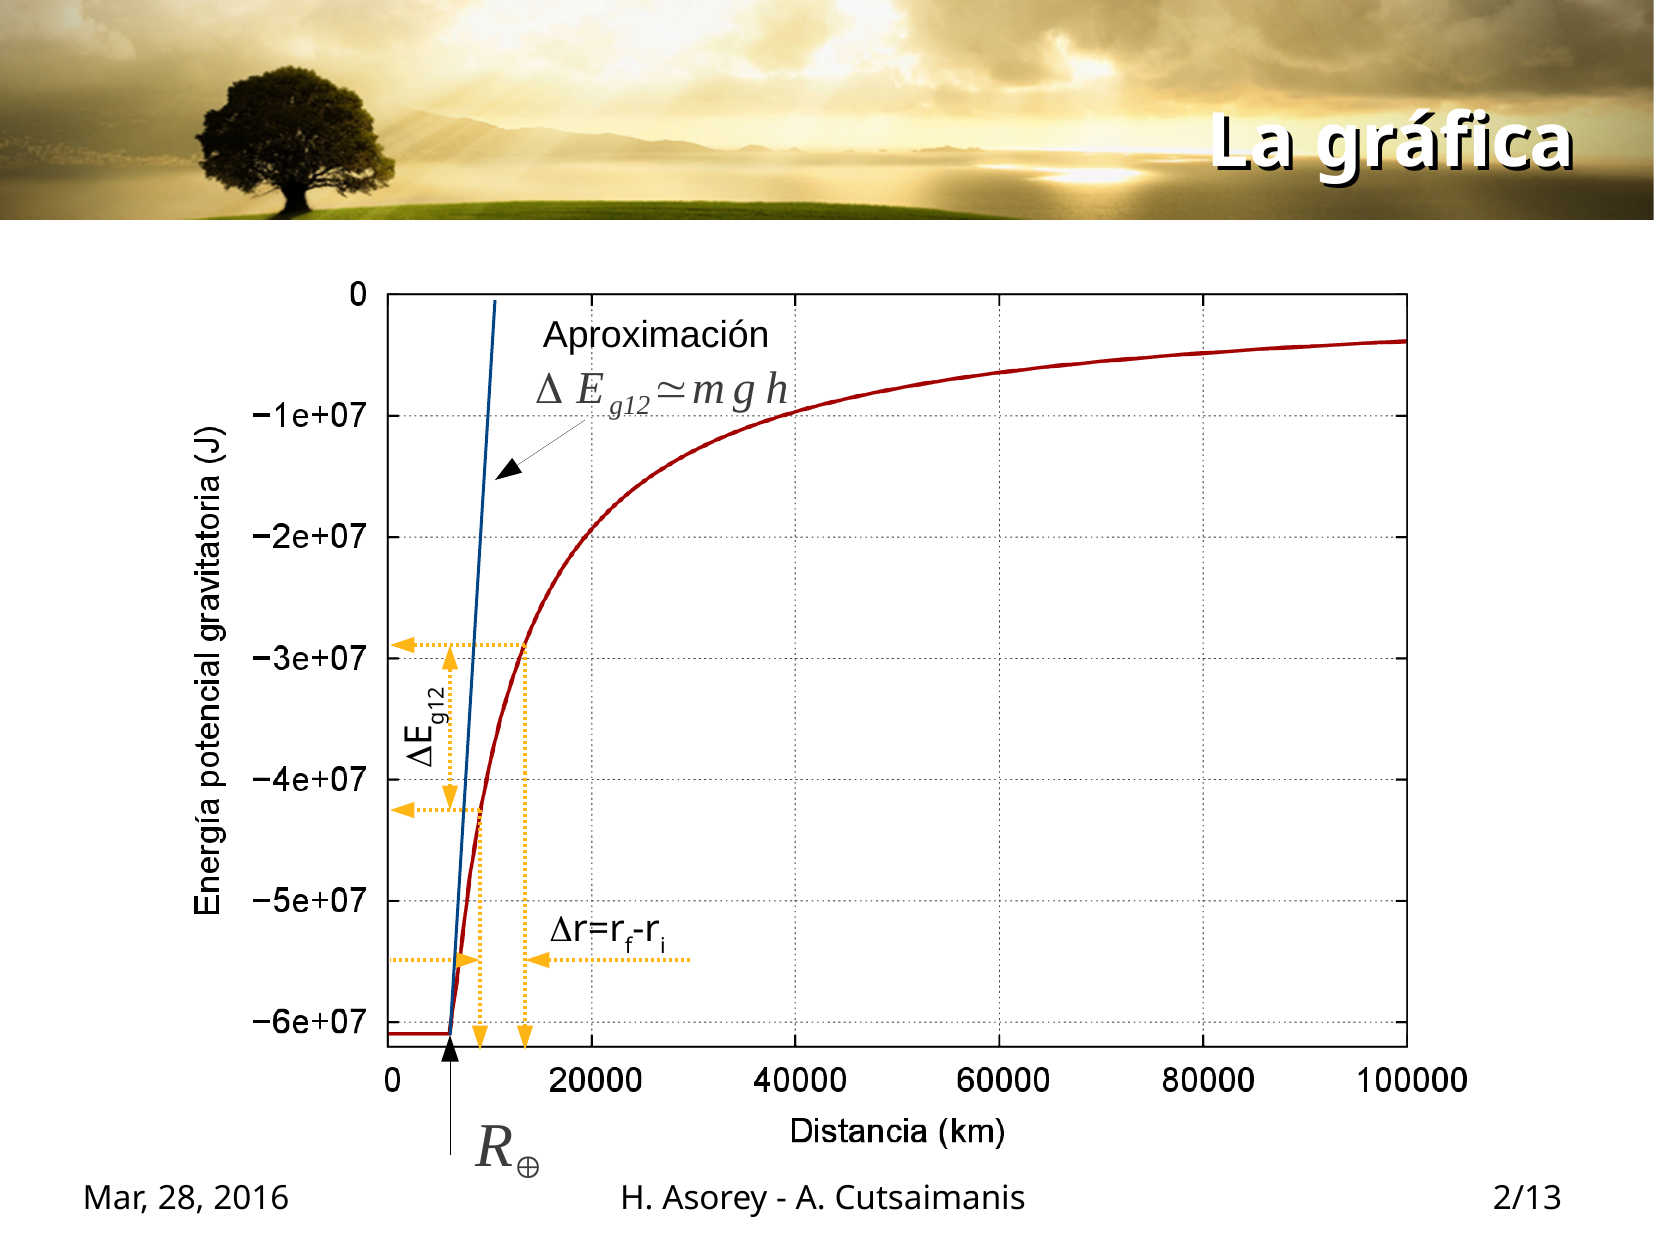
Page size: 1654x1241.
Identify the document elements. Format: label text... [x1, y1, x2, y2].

text_box Aproximación [528, 305, 785, 362]
picture [0, 0, 1654, 220]
chart [465, 1110, 549, 1180]
title La gráfica [86, 49, 1576, 226]
chart [528, 362, 796, 421]
picture [180, 253, 1468, 1156]
